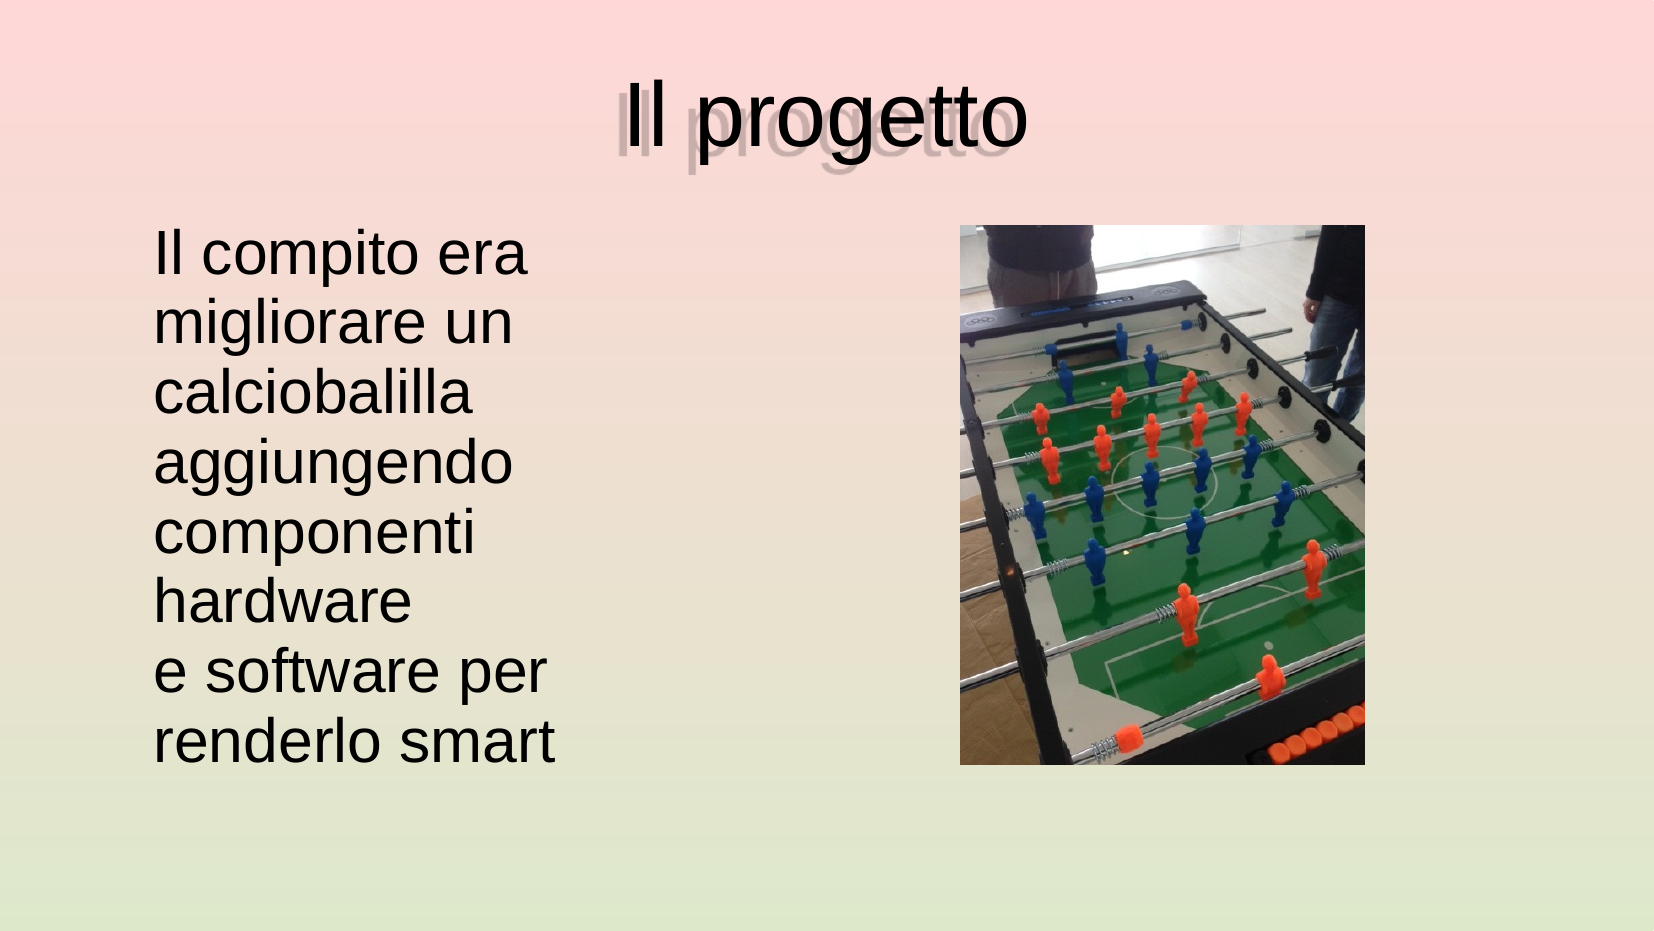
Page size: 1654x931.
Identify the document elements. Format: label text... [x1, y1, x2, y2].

picture [960, 225, 1365, 766]
title Il progetto [82, 37, 1571, 193]
list Il compito era migliorare un calciobalilla aggiungendo componenti hardware e software per renderlo smart [82, 217, 809, 871]
